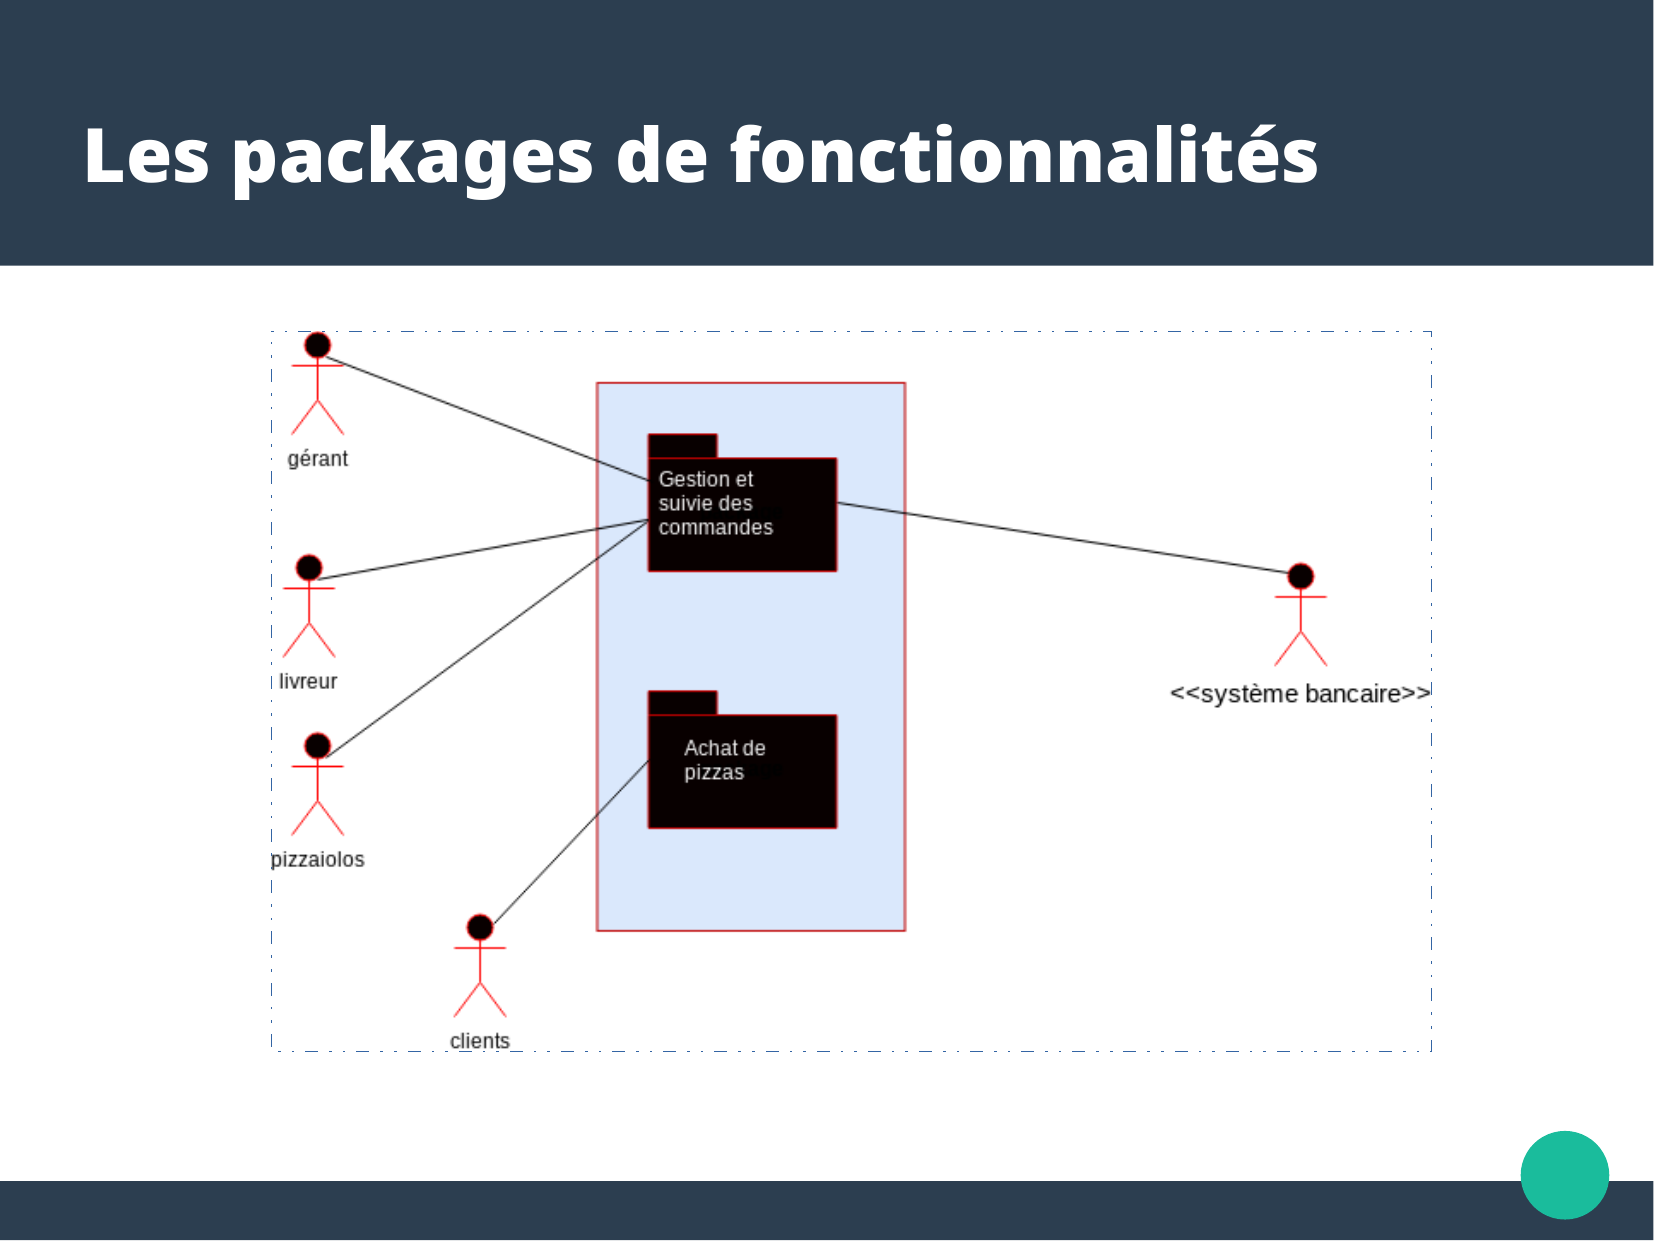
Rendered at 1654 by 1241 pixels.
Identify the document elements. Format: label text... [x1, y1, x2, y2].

picture [271, 331, 1432, 1052]
title Les packages de fonctionnalités [82, 49, 1571, 257]
